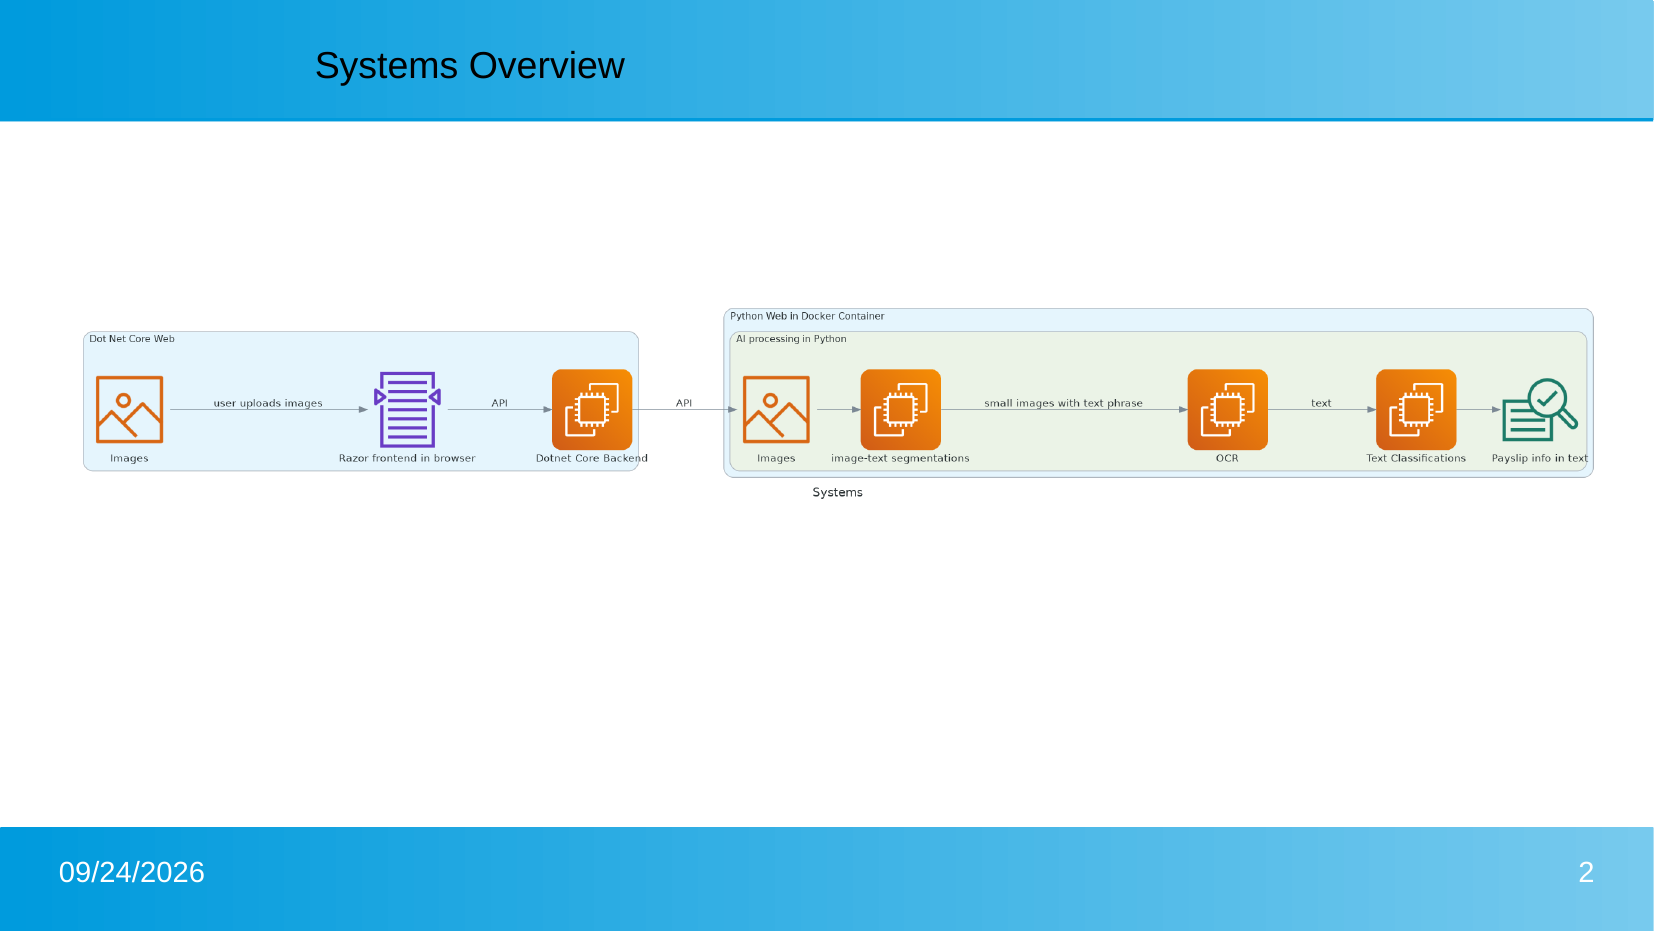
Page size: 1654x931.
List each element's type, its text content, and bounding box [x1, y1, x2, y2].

text_box Systems Overview [300, 37, 1313, 95]
picture [0, 187, 1654, 618]
